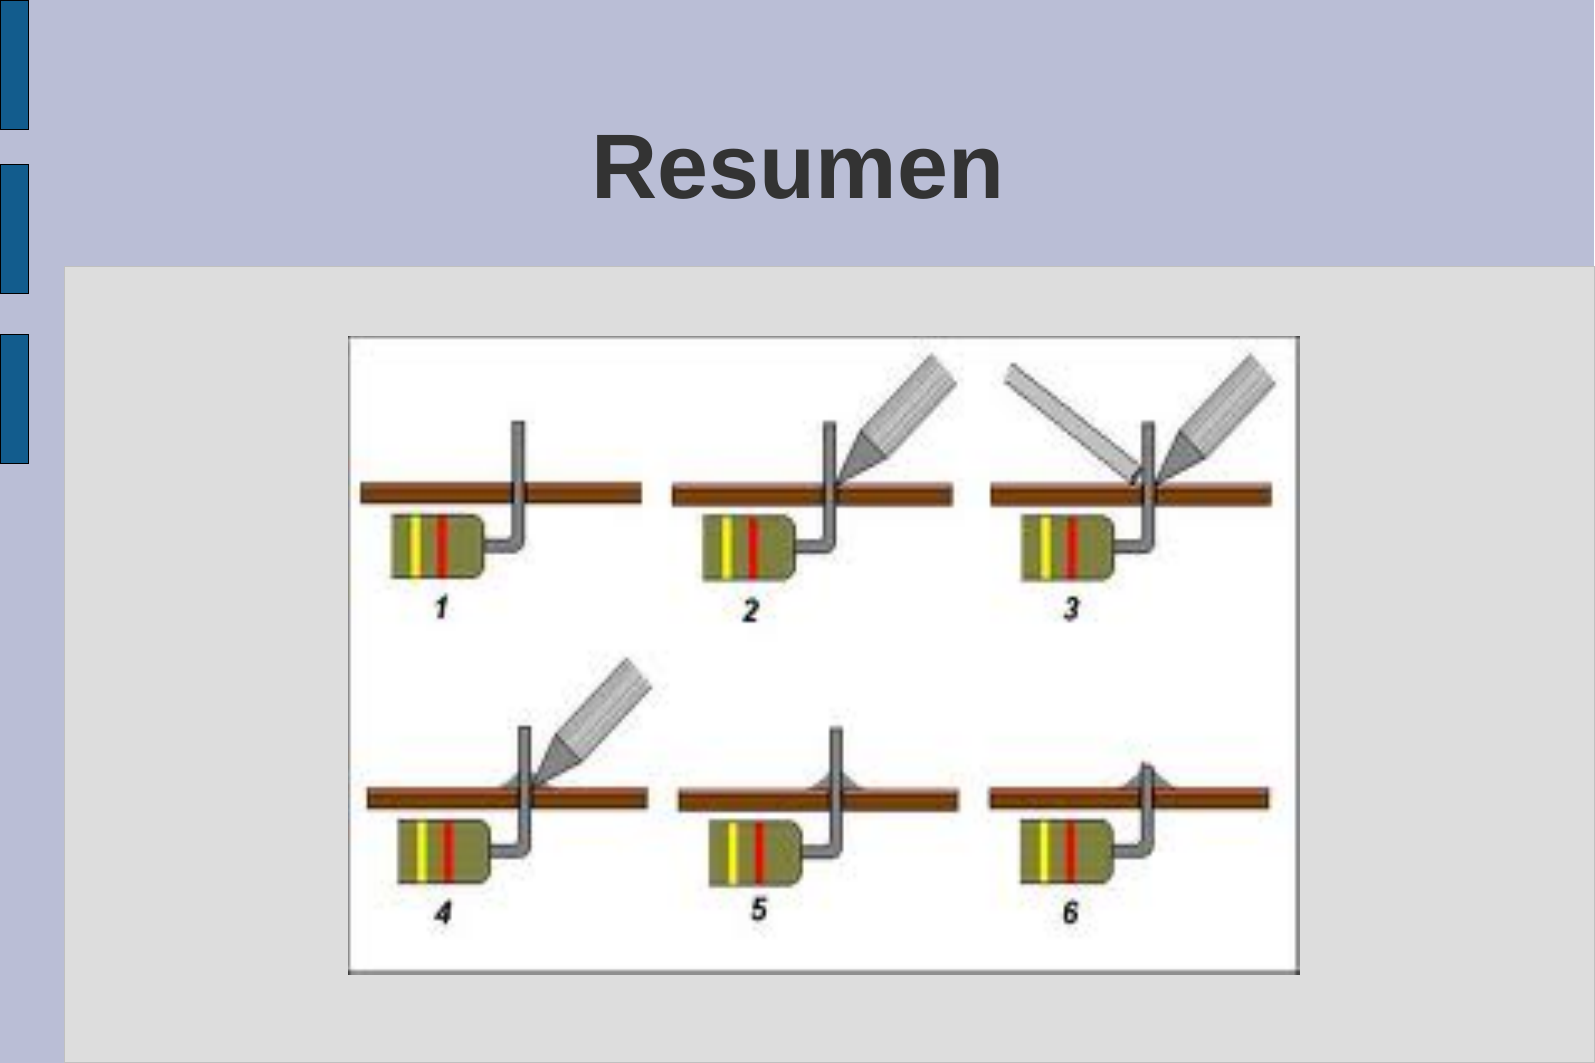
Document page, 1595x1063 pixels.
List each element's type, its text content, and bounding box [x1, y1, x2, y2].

title Resumen [117, 78, 1479, 256]
picture [348, 336, 1300, 975]
